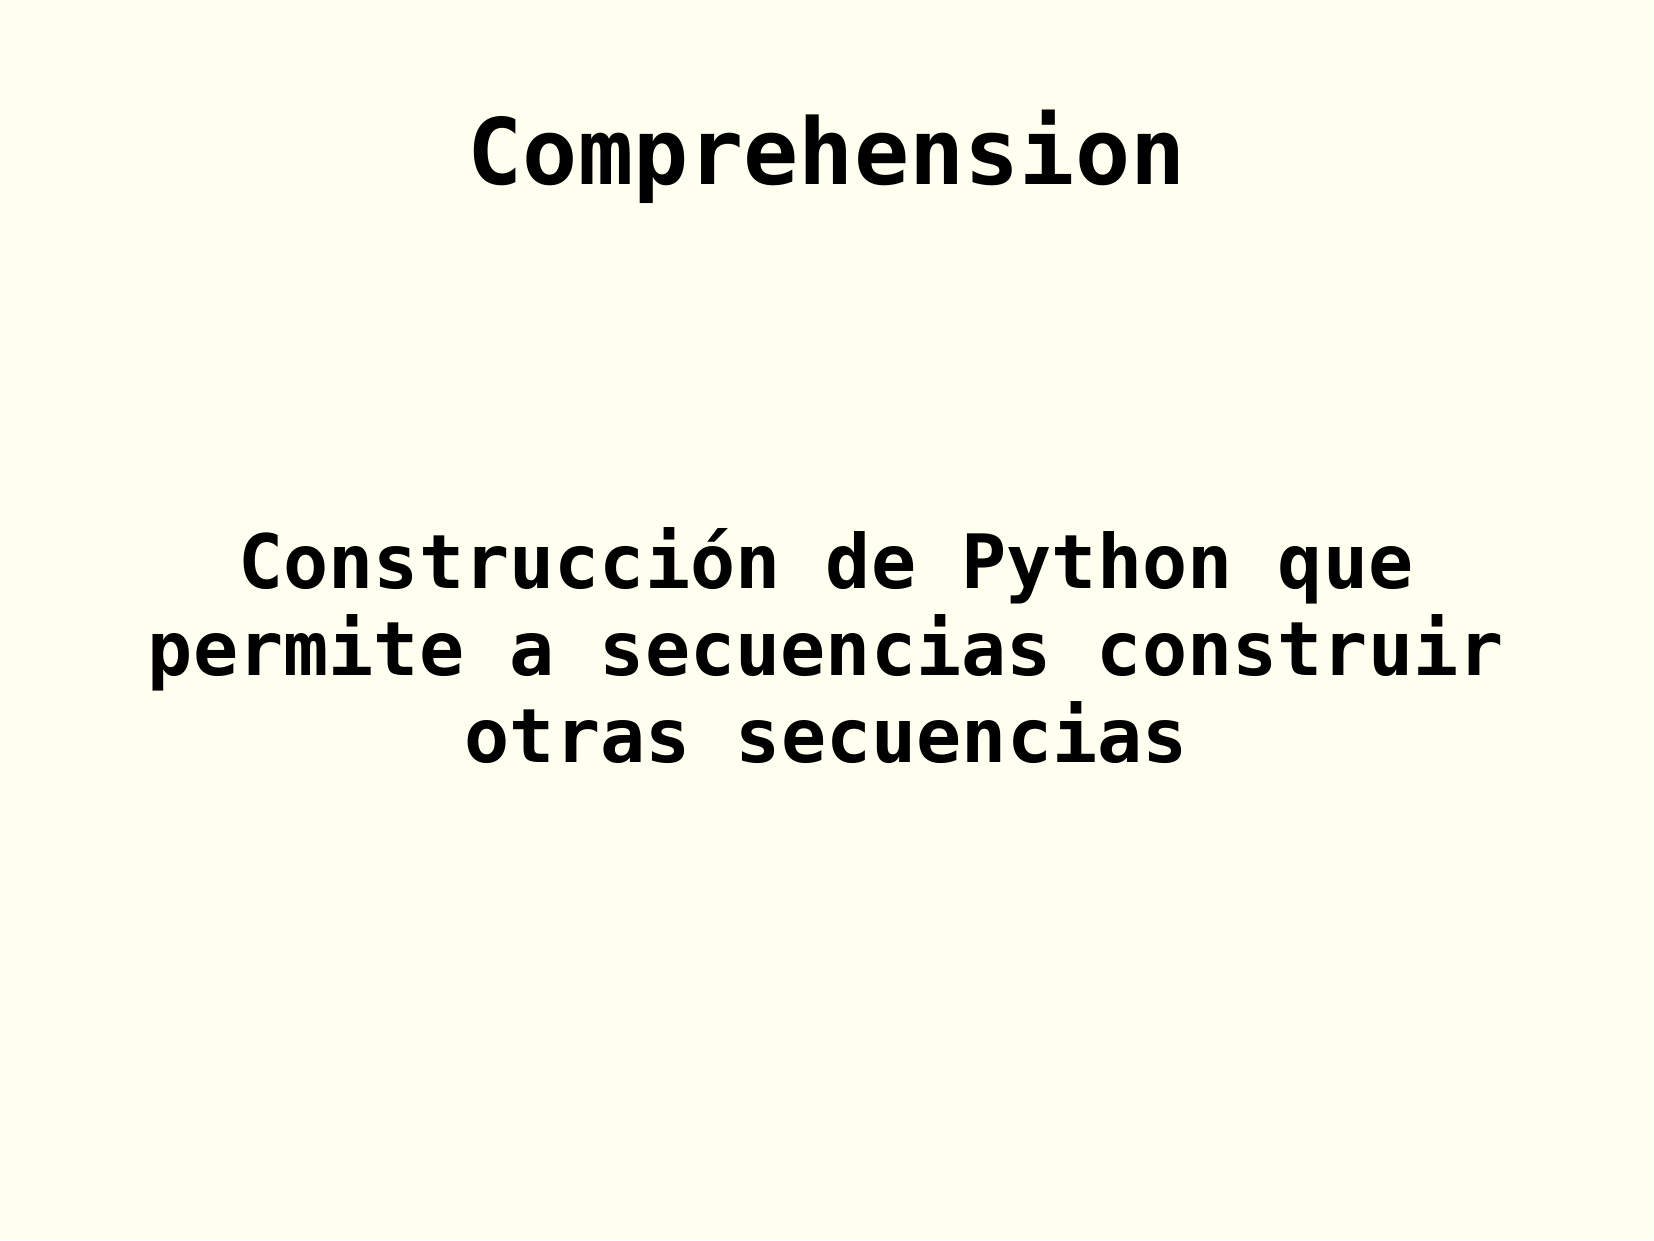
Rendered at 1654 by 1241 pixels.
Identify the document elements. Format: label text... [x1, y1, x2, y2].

subtitle Construcción de Python que permite a secuencias construir otras secuencias [82, 290, 1571, 1010]
title Comprehension [82, 49, 1571, 257]
